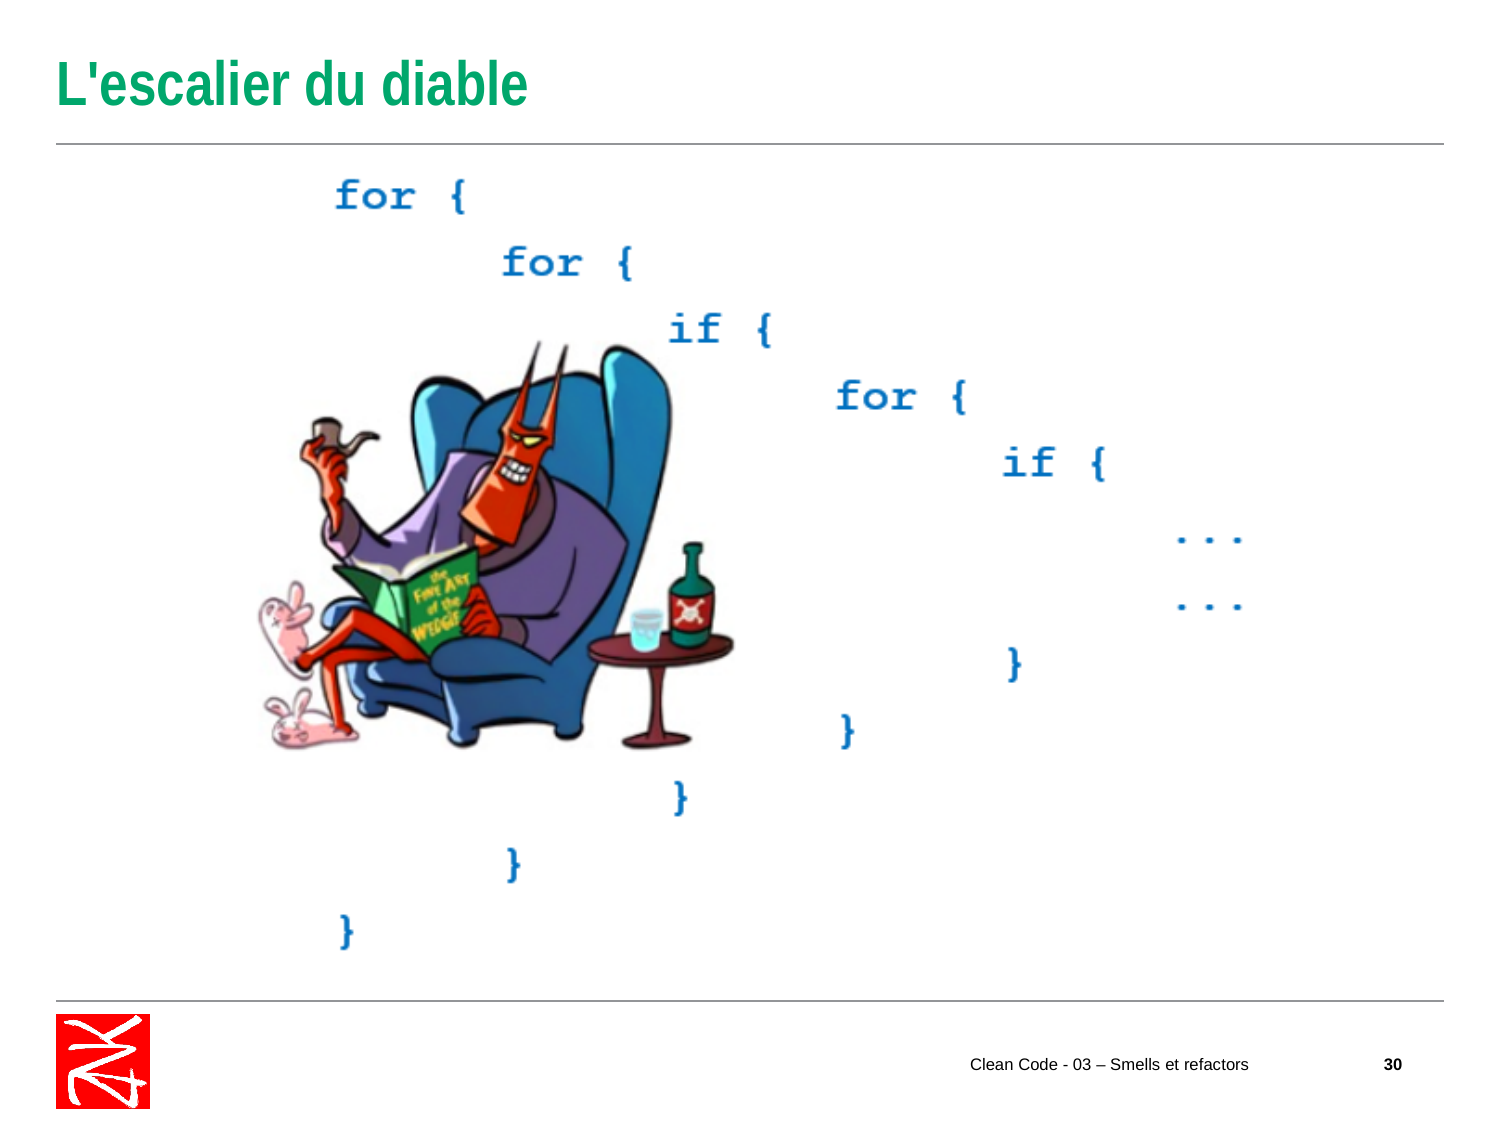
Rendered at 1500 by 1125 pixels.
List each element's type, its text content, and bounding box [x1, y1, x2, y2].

footer Clean Code - 03 – Smells et refactors [919, 1049, 1250, 1079]
title L'escalier du diable [56, 18, 1444, 142]
picture [248, 161, 1300, 995]
picture [55, 1014, 151, 1109]
slide_number <number> [1372, 1049, 1403, 1079]
